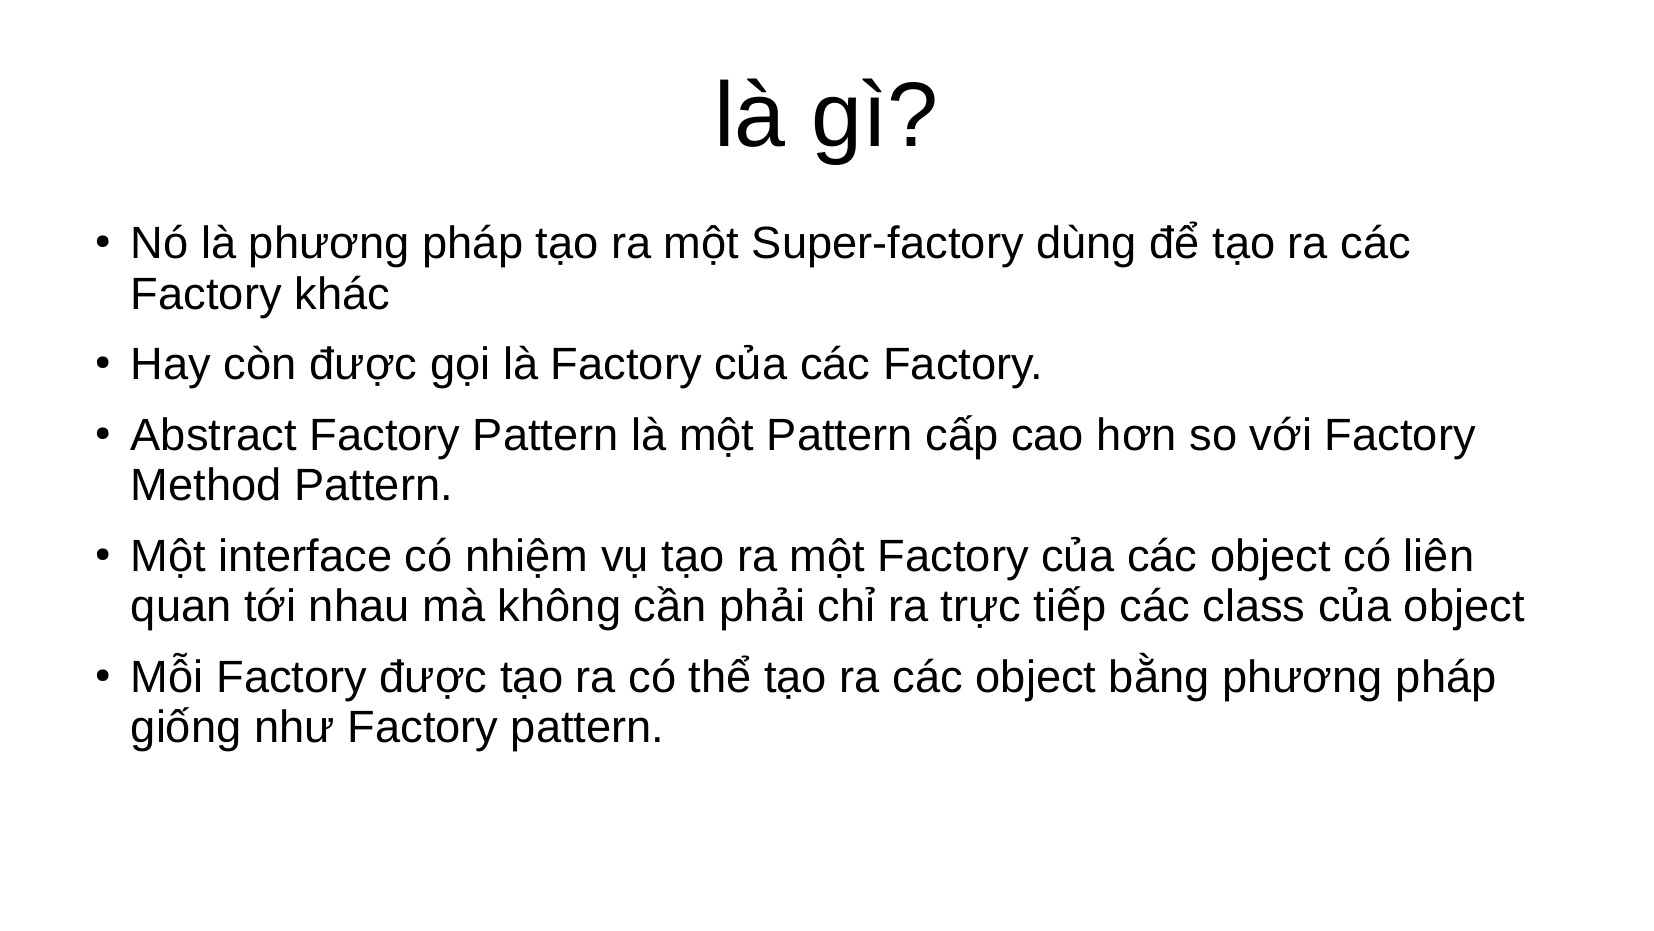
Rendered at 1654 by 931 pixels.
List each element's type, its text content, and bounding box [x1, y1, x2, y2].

title là gì? [82, 37, 1571, 193]
list Nó là phương pháp tạo ra một Super-factory dùng để tạo ra các Factory khác Hay còn được gọi là Factory của các Factory. Abstract Factory Pattern là một Pattern cấp cao hơn so với Factory Method Pattern. Một interface có nhiệm vụ tạo ra một Factory của các object có liên quan tới nhau mà không cần phải chỉ ra trực tiếp các class của object Mỗi Factory được tạo ra có thể tạo ra các object bằng phương pháp giống như Factory pattern. [82, 217, 1571, 758]
